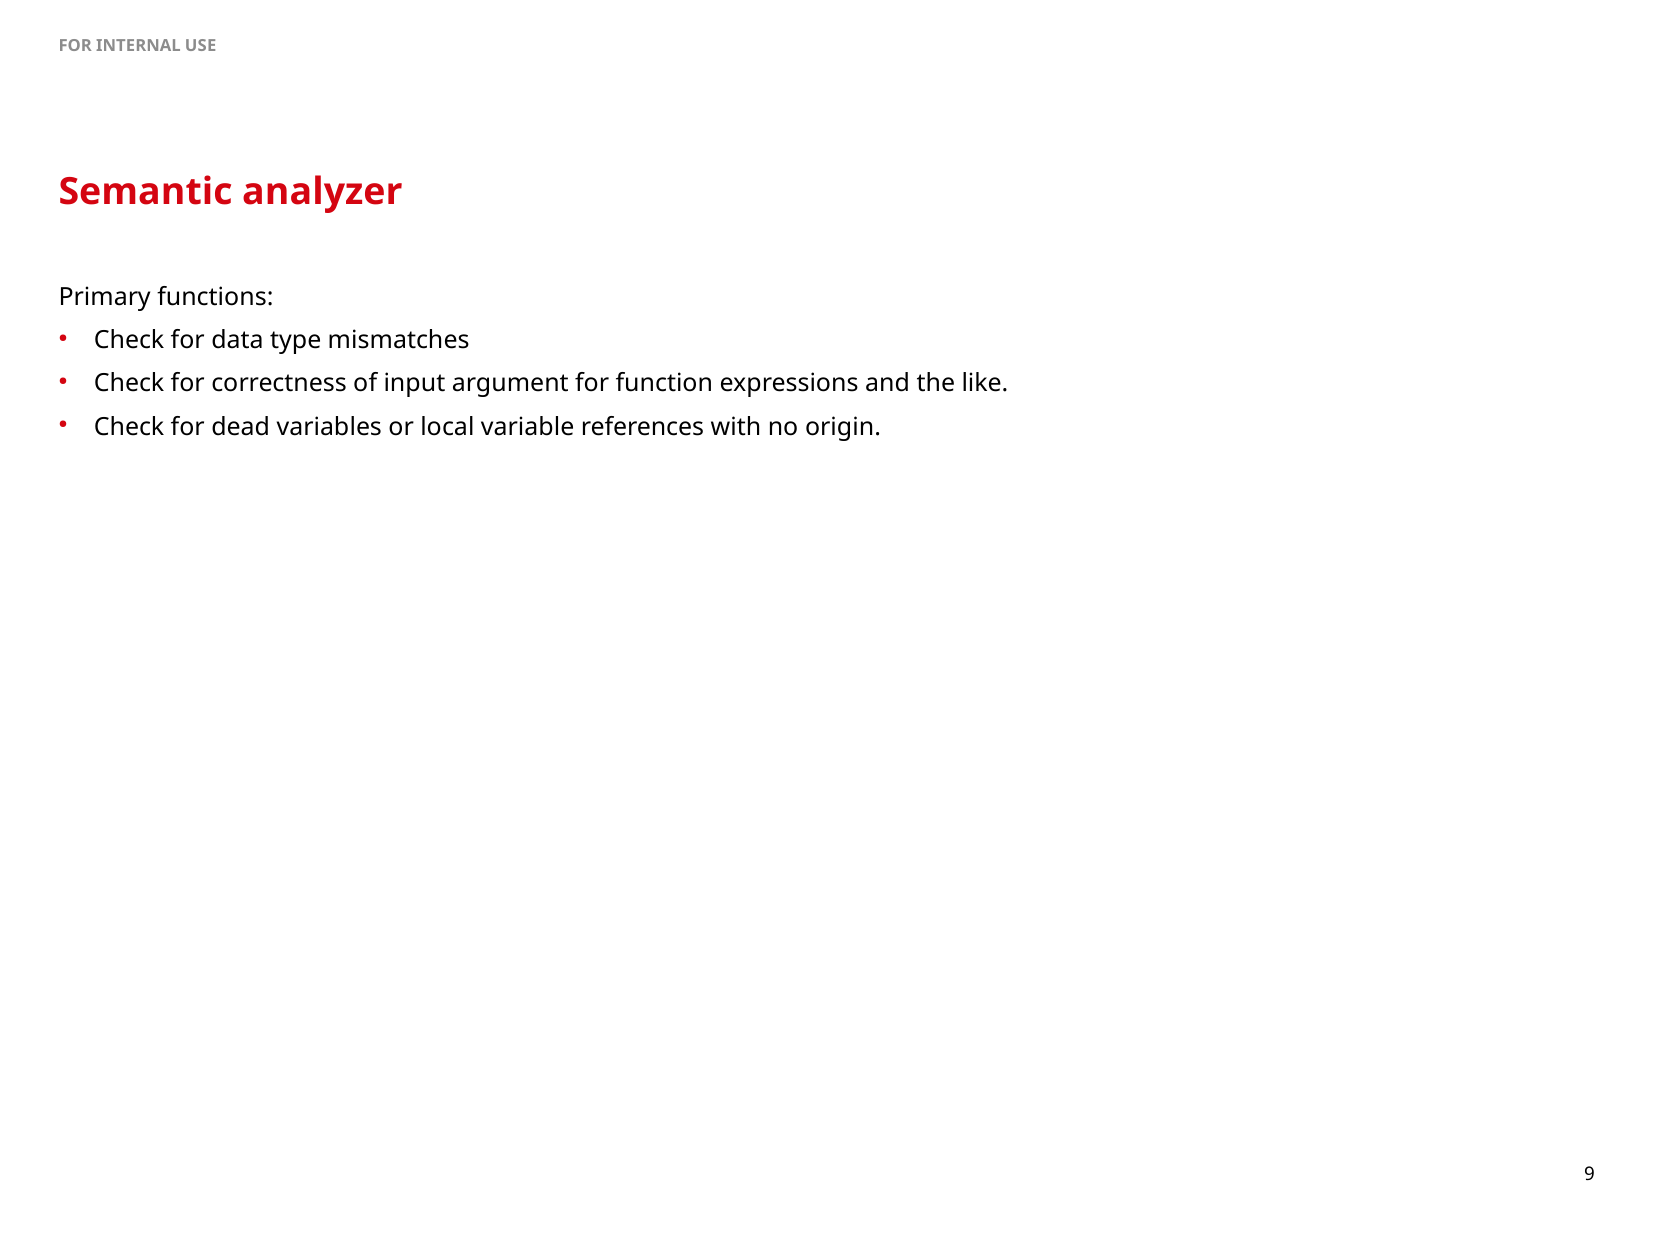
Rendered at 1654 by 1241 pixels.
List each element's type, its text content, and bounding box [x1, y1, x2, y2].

title Semantic analyzer [58, 92, 1595, 212]
slide_number 23 [1526, 1158, 1595, 1192]
text_box Primary functions: Check for data type mismatches Check for correctness of input argument for function expressions and the like. Check for dead variables or local variable references with no origin. [58, 277, 1572, 357]
